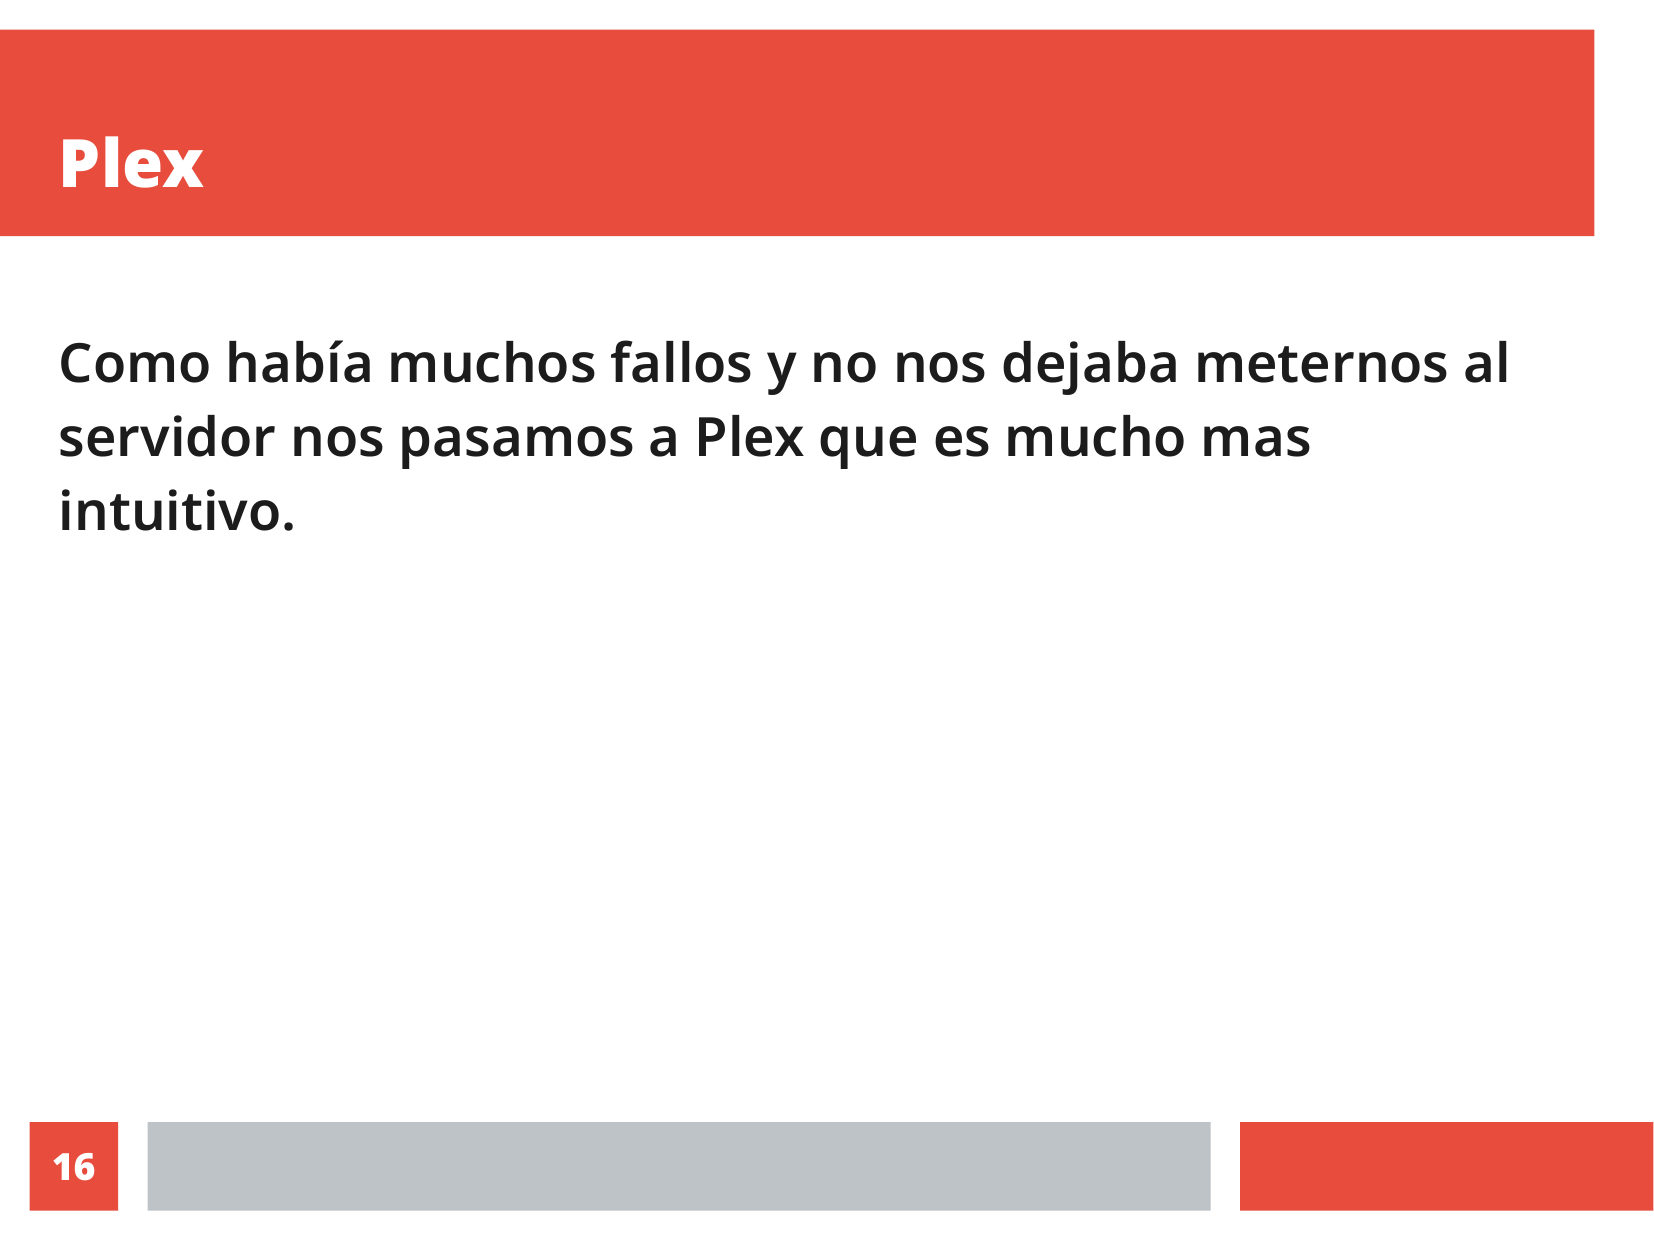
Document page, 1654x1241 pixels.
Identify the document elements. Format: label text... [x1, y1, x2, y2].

title Plex [59, 59, 1595, 207]
list Como había muchos fallos y no nos dejaba meternos al servidor nos pasamos a Plex que es mucho mas intuitivo. [59, 324, 1565, 1093]
